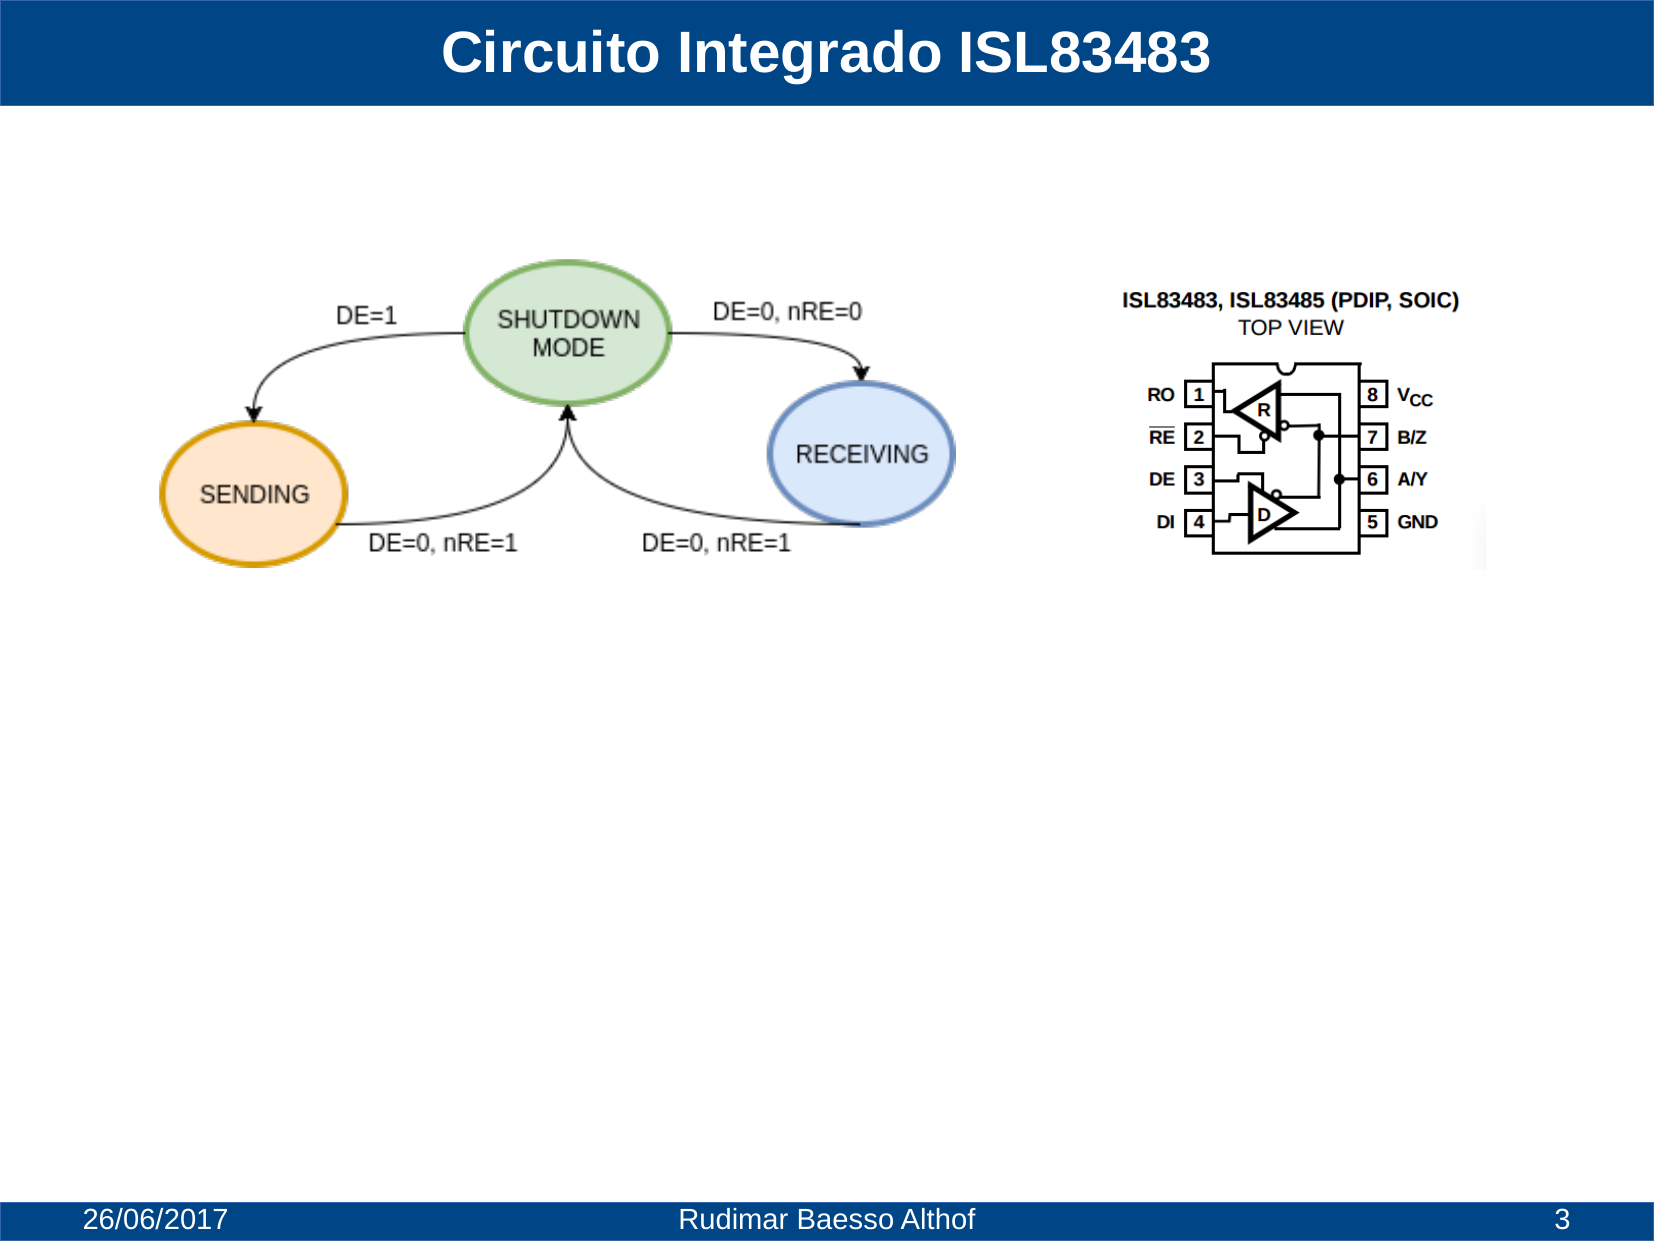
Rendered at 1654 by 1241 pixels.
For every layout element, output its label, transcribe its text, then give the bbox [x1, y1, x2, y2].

picture [1105, 284, 1486, 570]
picture [150, 224, 956, 568]
title Circuito Integrado ISL83483 [0, 0, 1654, 106]
